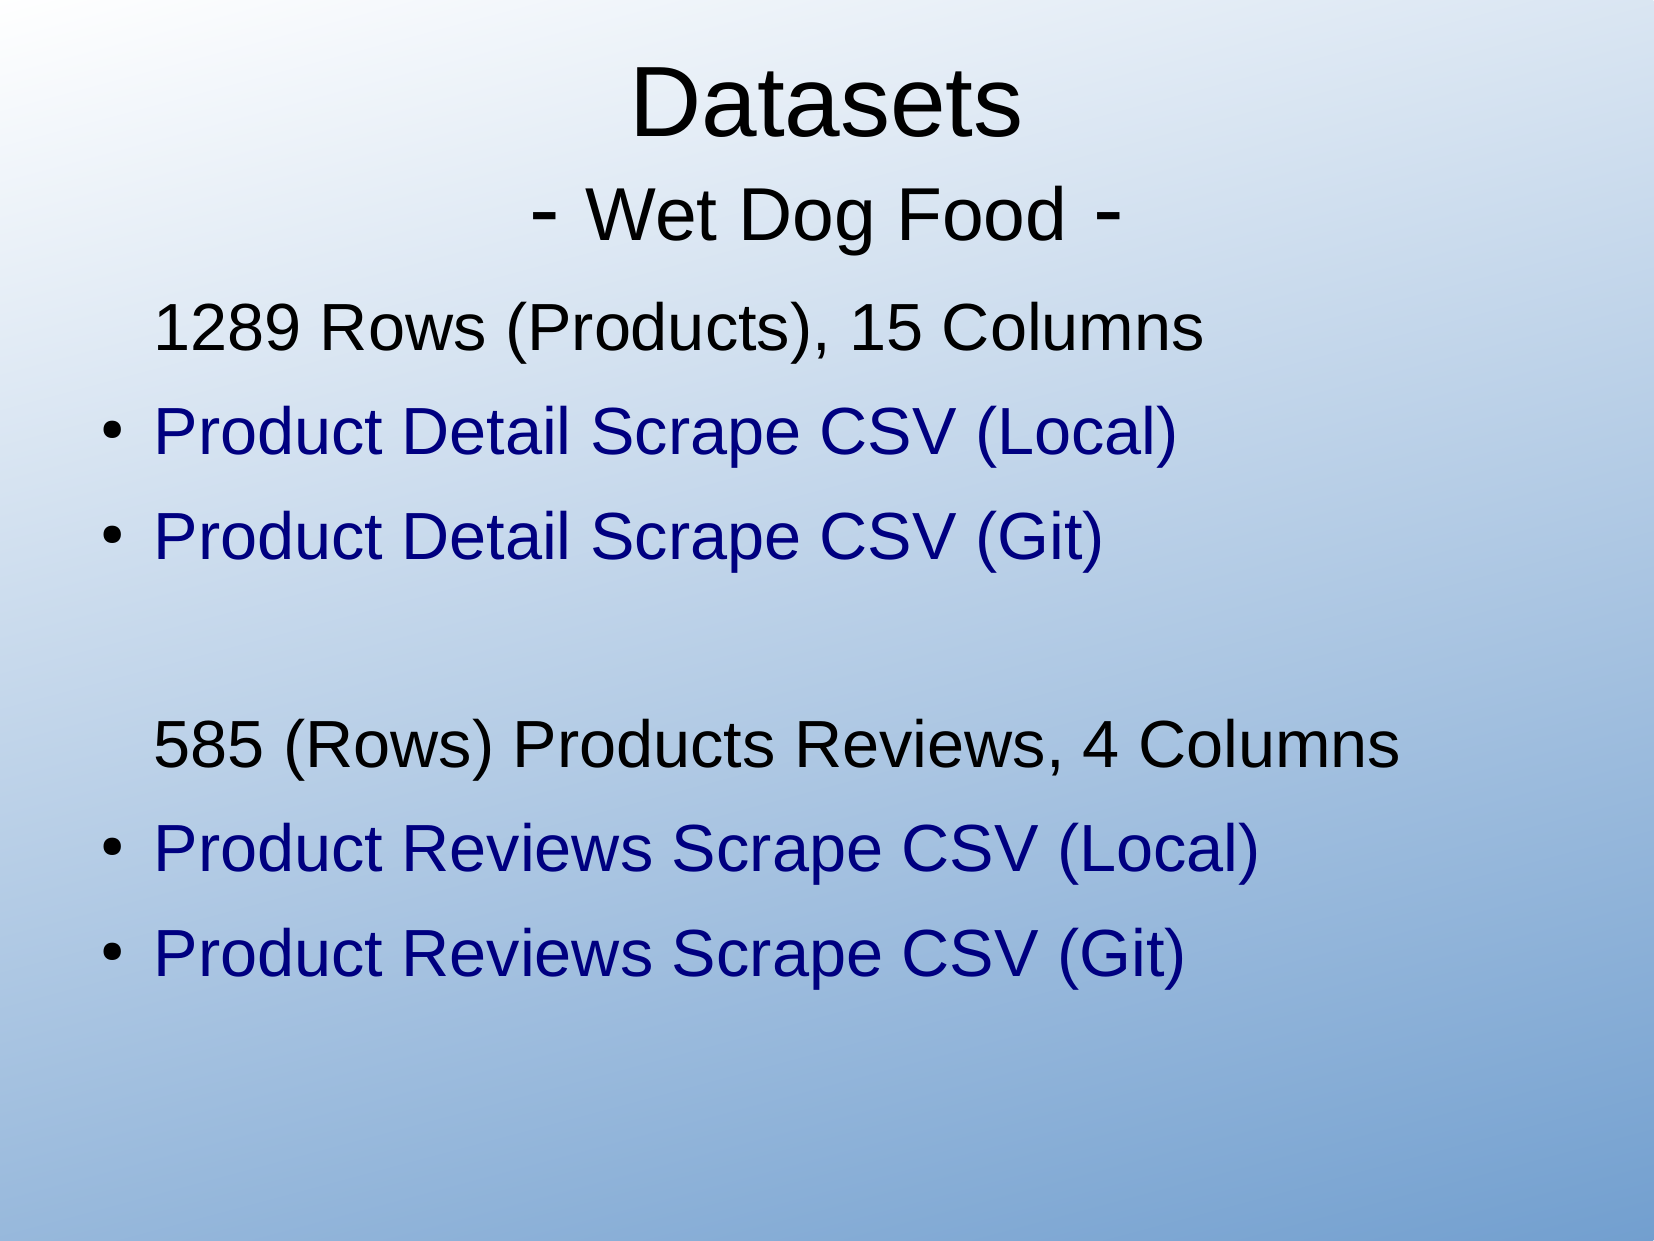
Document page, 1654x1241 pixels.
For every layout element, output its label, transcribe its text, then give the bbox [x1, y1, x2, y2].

title Datasets - Wet Dog Food - [82, 46, 1571, 260]
list 1289 Rows (Products), 15 Columns Product Detail Scrape CSV (Local) Product Detail Scrape CSV (Git) 585 (Rows) Products Reviews, 4 Columns Product Reviews Scrape CSV (Local) Product Reviews Scrape CSV (Git) [82, 290, 1571, 1010]
